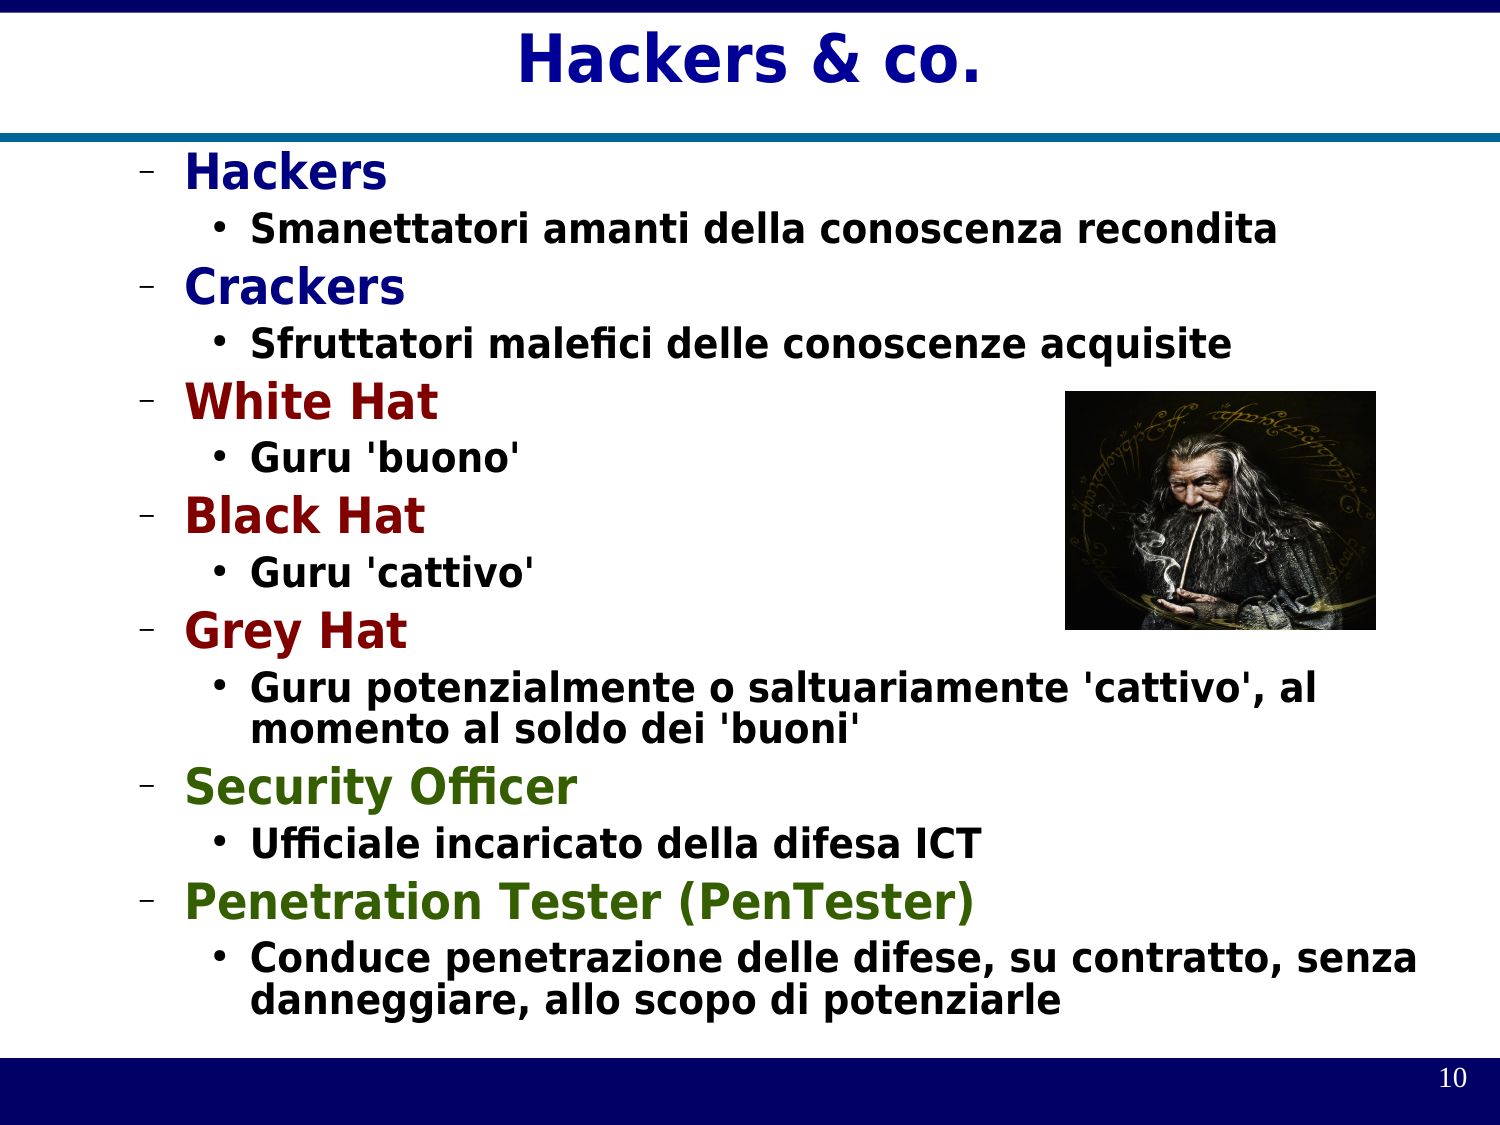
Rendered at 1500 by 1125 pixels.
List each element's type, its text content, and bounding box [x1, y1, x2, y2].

picture [1065, 391, 1376, 631]
list Hackers Smanettatori amanti della conoscenza recondita Crackers Sfruttatori malefici delle conoscenze acquisite White Hat Guru 'buono' Black Hat Guru 'cattivo' Grey Hat Guru potenzialmente o saltuariamente 'cattivo', al momento al soldo dei 'buoni' Security Officer Ufficiale incaricato della difesa ICT Penetration Tester (PenTester) Conduce penetrazione delle difese, su contratto, senza danneggiare, allo scopo di potenziarle [62, 150, 1438, 1038]
title Hackers & co. [62, 0, 1438, 126]
